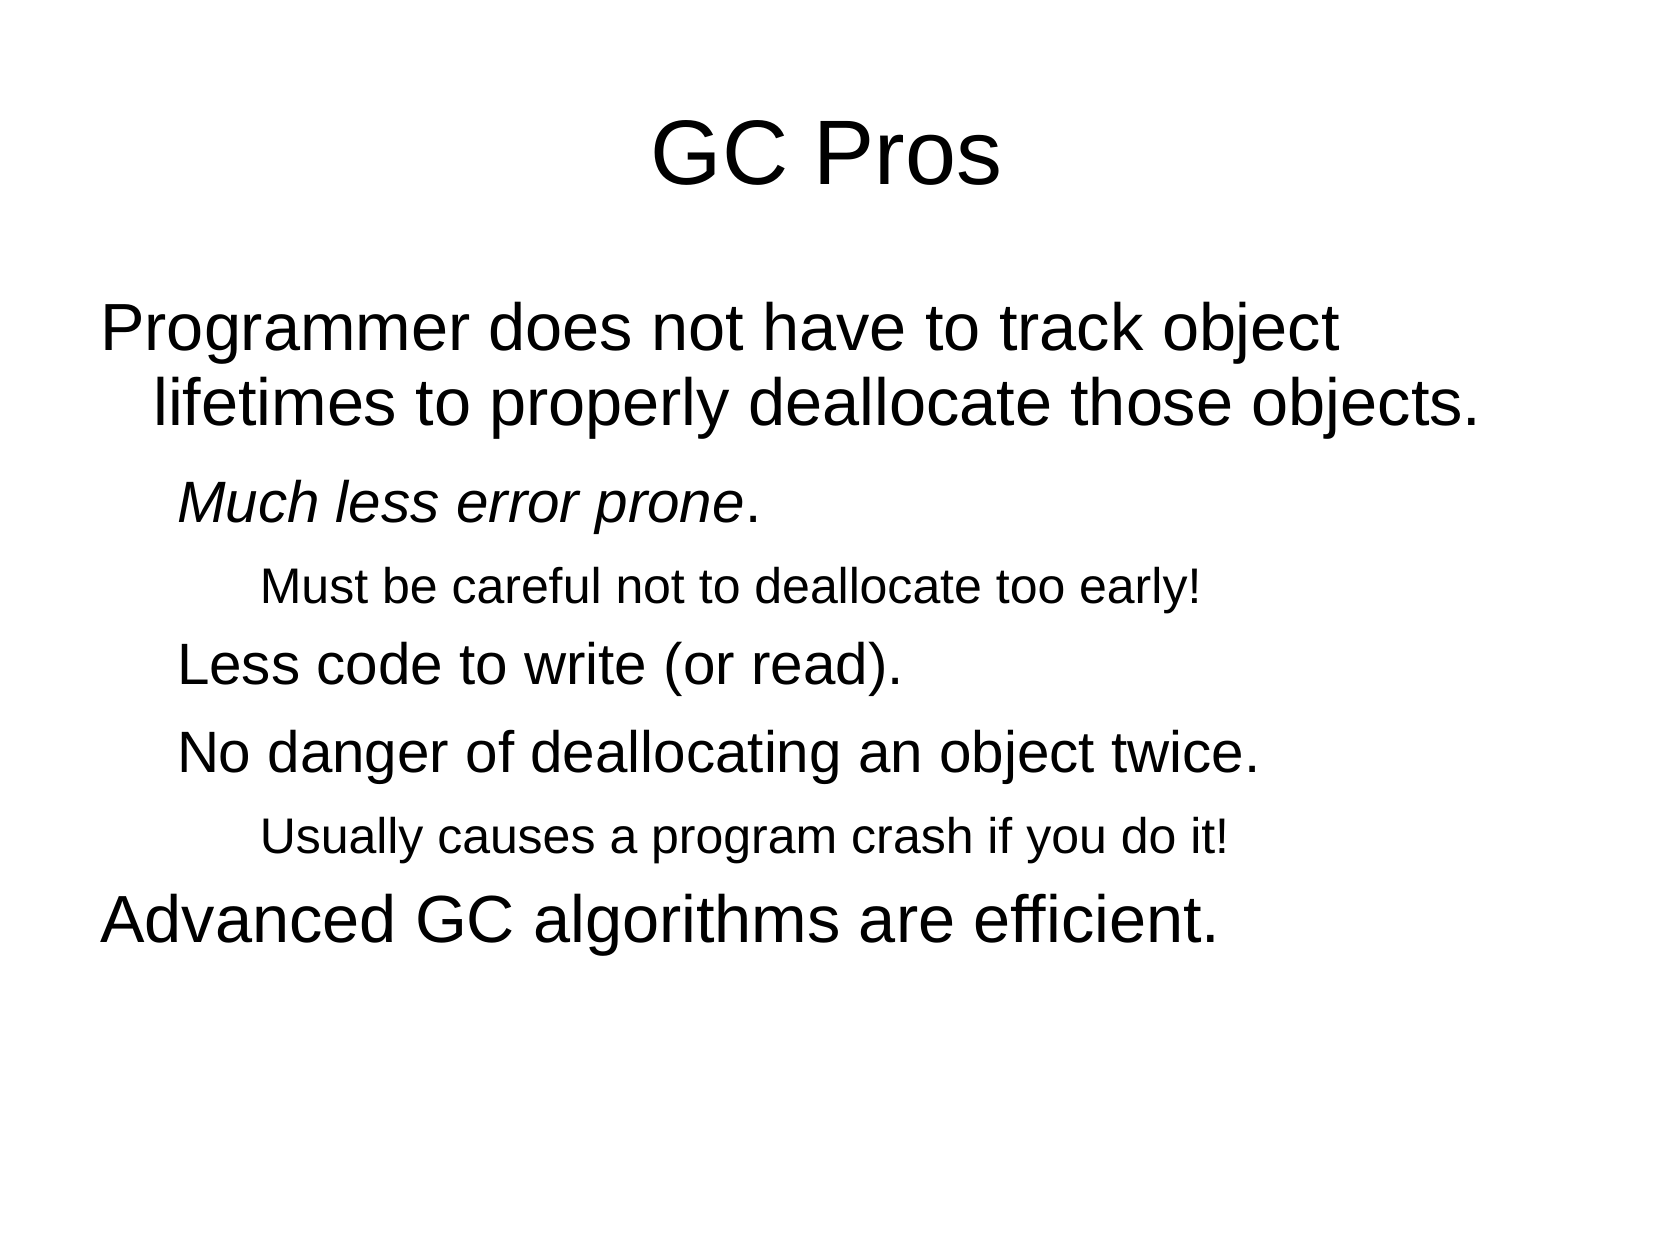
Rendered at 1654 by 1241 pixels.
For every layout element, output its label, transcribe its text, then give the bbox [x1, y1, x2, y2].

title GC Pros [82, 49, 1571, 257]
list Programmer does not have to track object lifetimes to properly deallocate those objects. Much less error prone. Must be careful not to deallocate too early! Less code to write (or read). No danger of deallocating an object twice. Usually causes a program crash if you do it! Advanced GC algorithms are efficient. [82, 290, 1571, 1094]
